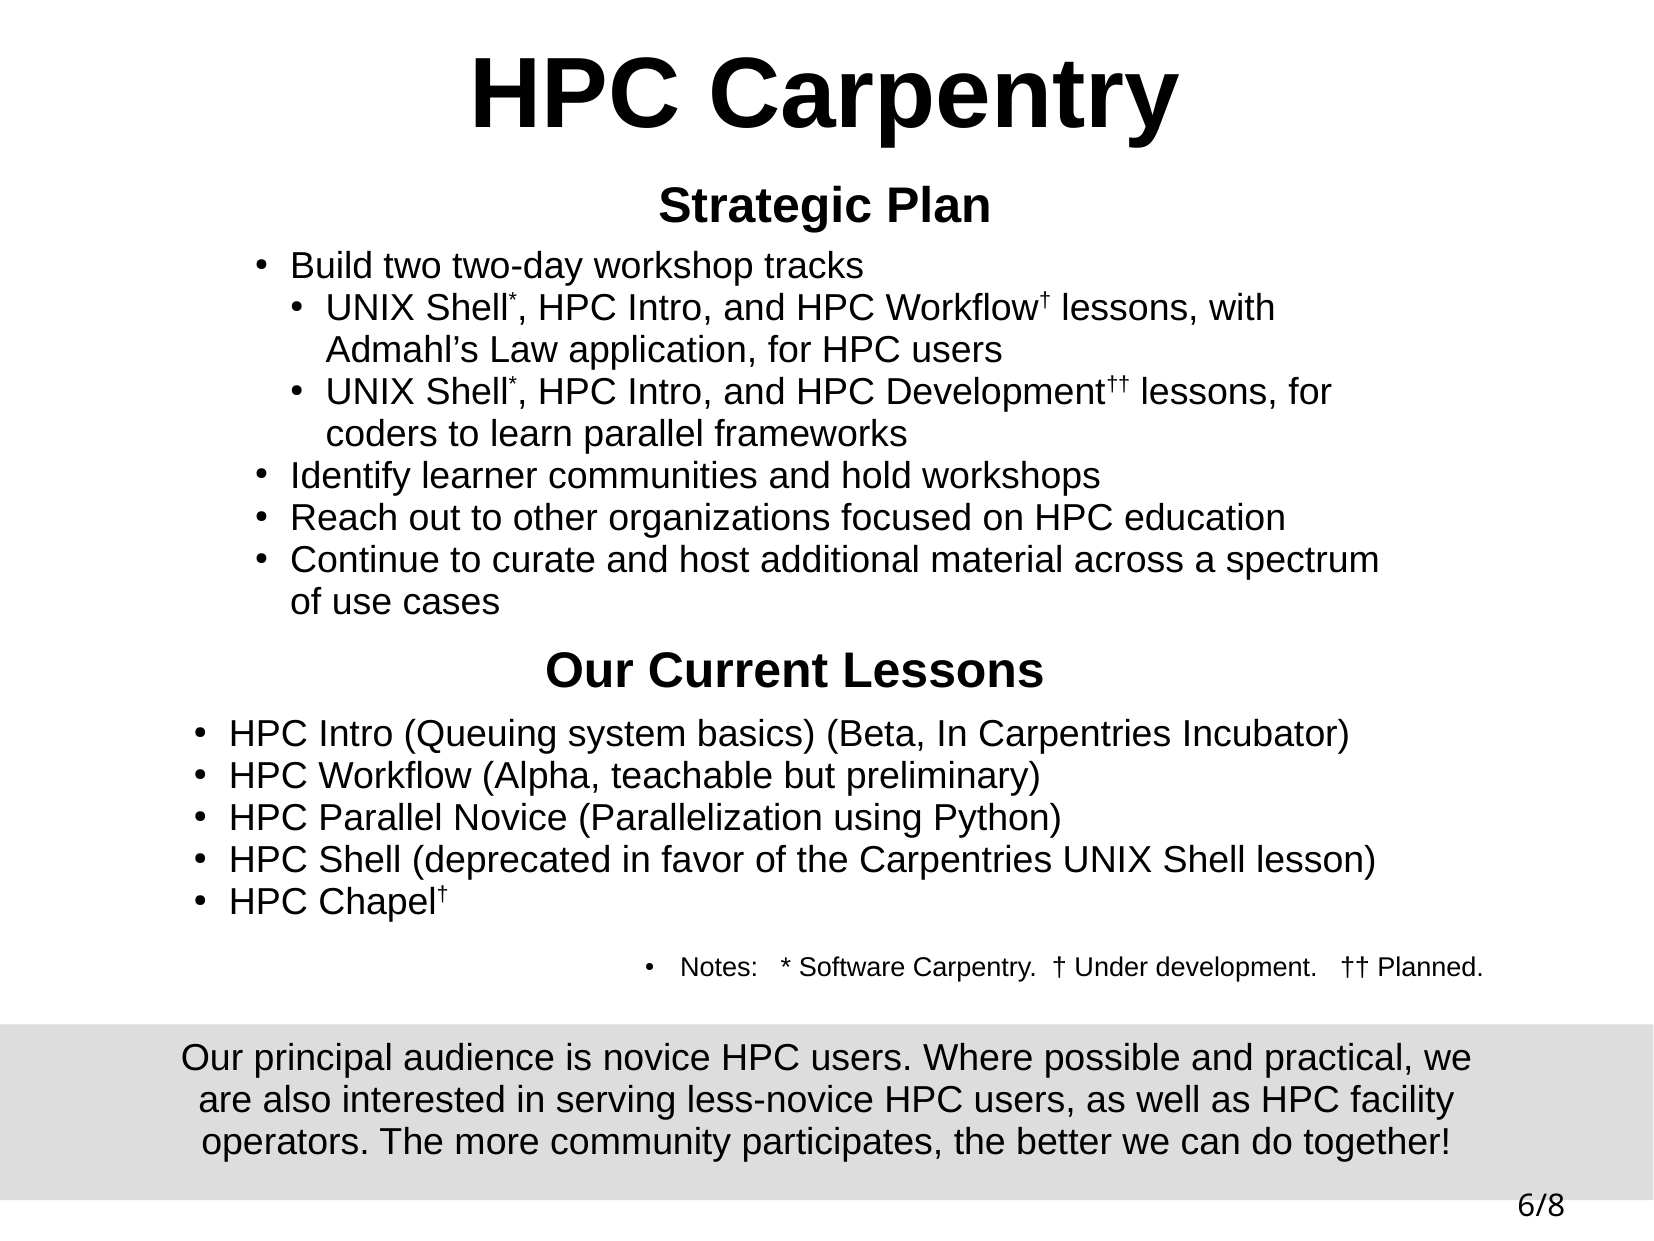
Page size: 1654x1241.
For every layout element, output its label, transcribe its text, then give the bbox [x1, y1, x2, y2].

text_box Our Current Lessons [45, 634, 1546, 706]
text_box [0, 1024, 1654, 1201]
text_box Our principal audience is novice HPC users. Where possible and practical, we are also interested in serving less-novice HPC users, as well as HPC facility operators. The more community participates, the better we can do together! [136, 1029, 1517, 1171]
text_box Strategic Plan [75, 169, 1576, 241]
text_box Notes: * Software Carpentry. † Under development. †† Planned. [630, 945, 1561, 991]
text_box HPC Intro (Queuing system basics) (Beta, In Carpentries Incubator) HPC Workflow (Alpha, teachable but preliminary) HPC Parallel Novice (Parallelization using Python) HPC Shell (deprecated in favor of the Carpentries UNIX Shell lesson) HPC Chapel† [178, 705, 1411, 987]
text_box HPC Carpentry [45, 30, 1606, 166]
text_box <number>/8 [1525, 1176, 1654, 1241]
text_box Build two two-day workshop tracks UNIX Shell*, HPC Intro, and HPC Workflow† lessons, with Admahl’s Law application, for HPC users UNIX Shell*, HPC Intro, and HPC Development†† lessons, for coders to learn parallel frameworks Identify learner communities and hold workshops Reach out to other organizations focused on HPC education Continue to curate and host additional material across a spectrum of use cases [240, 195, 1411, 630]
